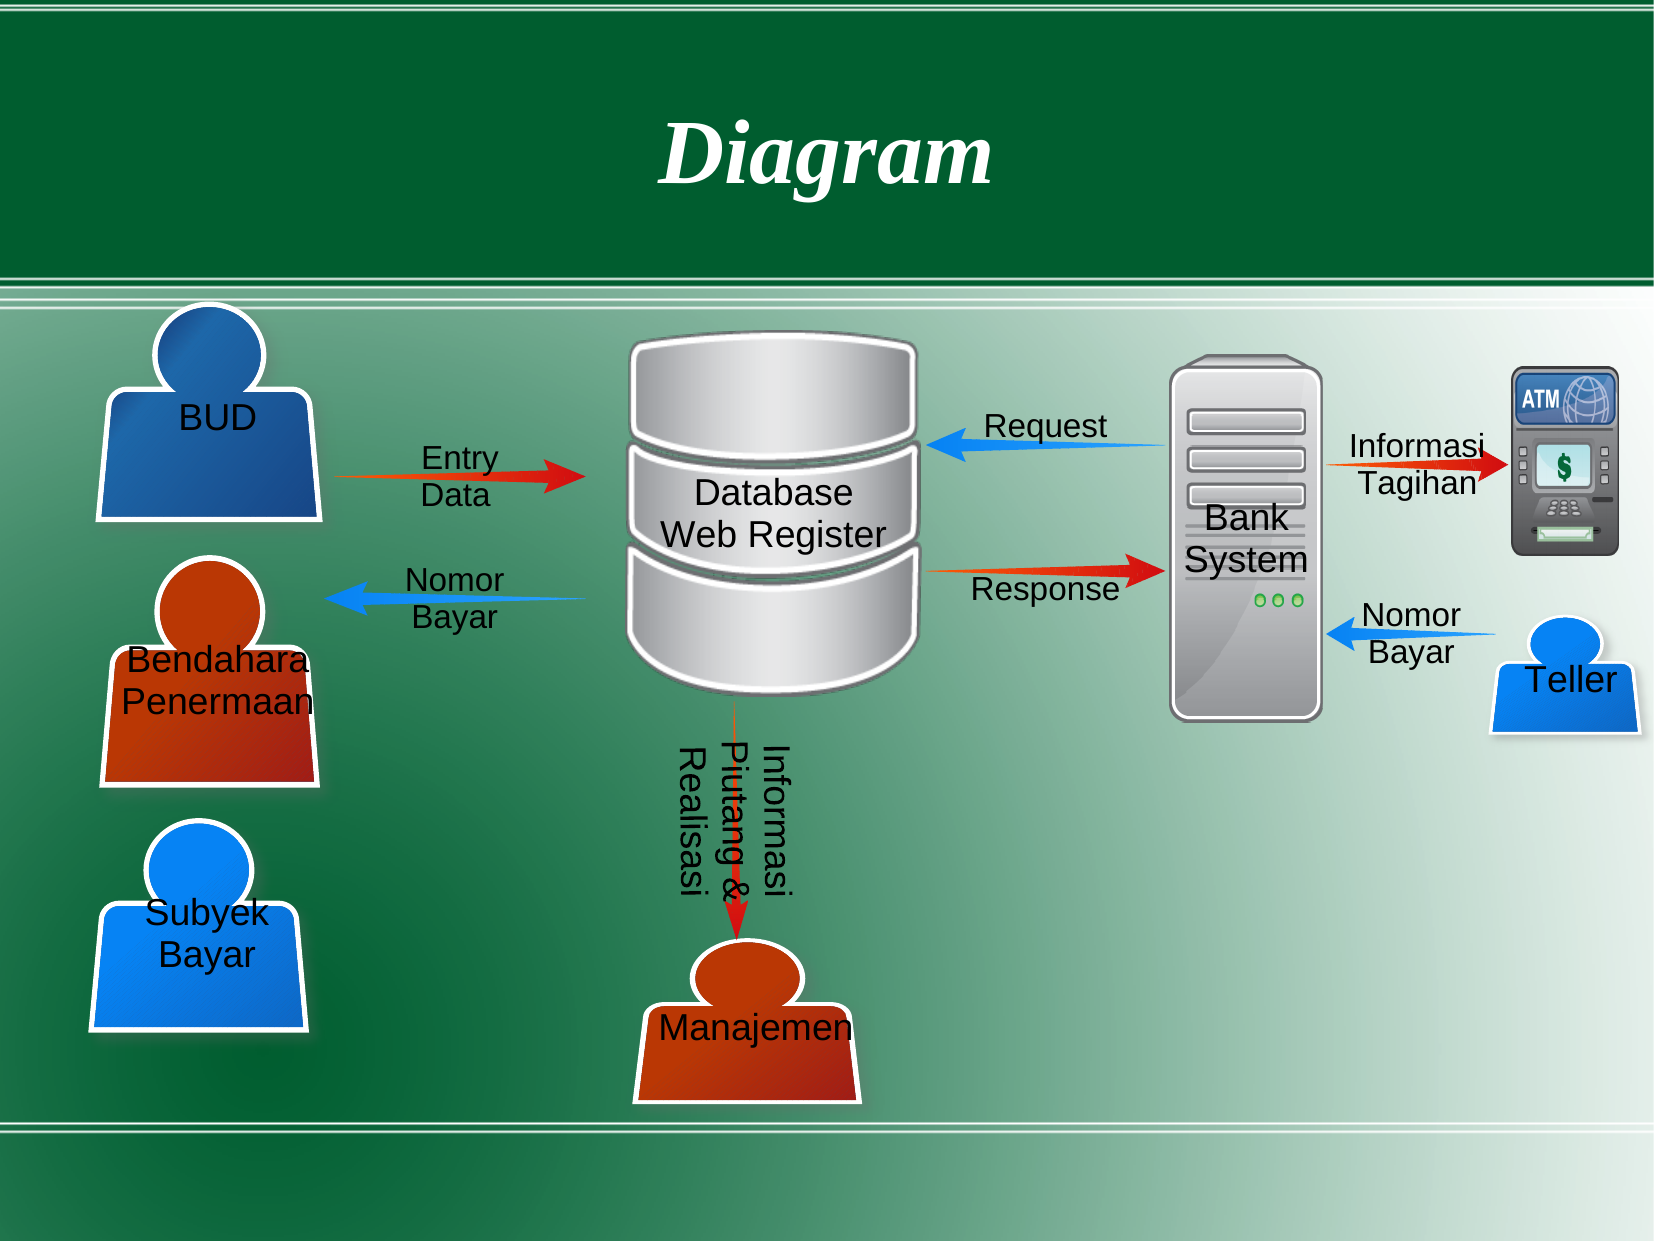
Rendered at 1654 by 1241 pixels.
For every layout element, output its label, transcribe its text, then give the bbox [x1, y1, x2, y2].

title Diagram [82, 49, 1571, 257]
picture [0, 0, 1654, 1241]
